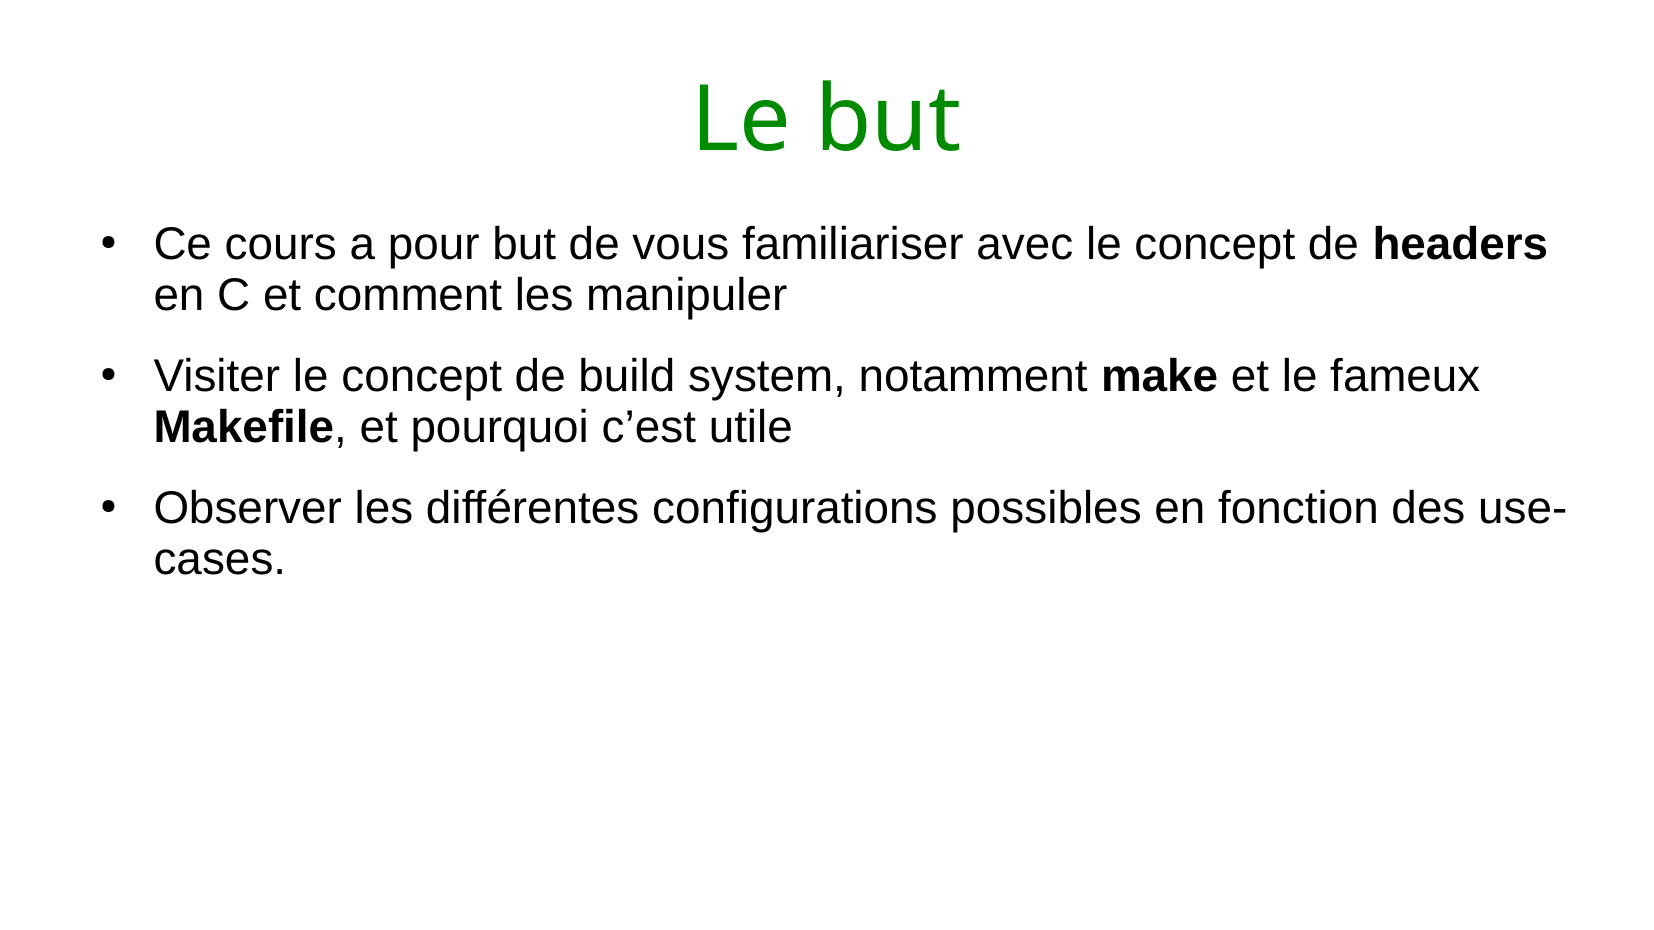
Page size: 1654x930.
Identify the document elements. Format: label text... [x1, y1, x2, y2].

title Le but [82, 37, 1571, 193]
list Ce cours a pour but de vous familiariser avec le concept de headers en C et comment les manipuler Visiter le concept de build system, notamment make et le fameux Makefile, et pourquoi c’est utile Observer les différentes configurations possibles en fonction des use-cases. [82, 217, 1571, 757]
